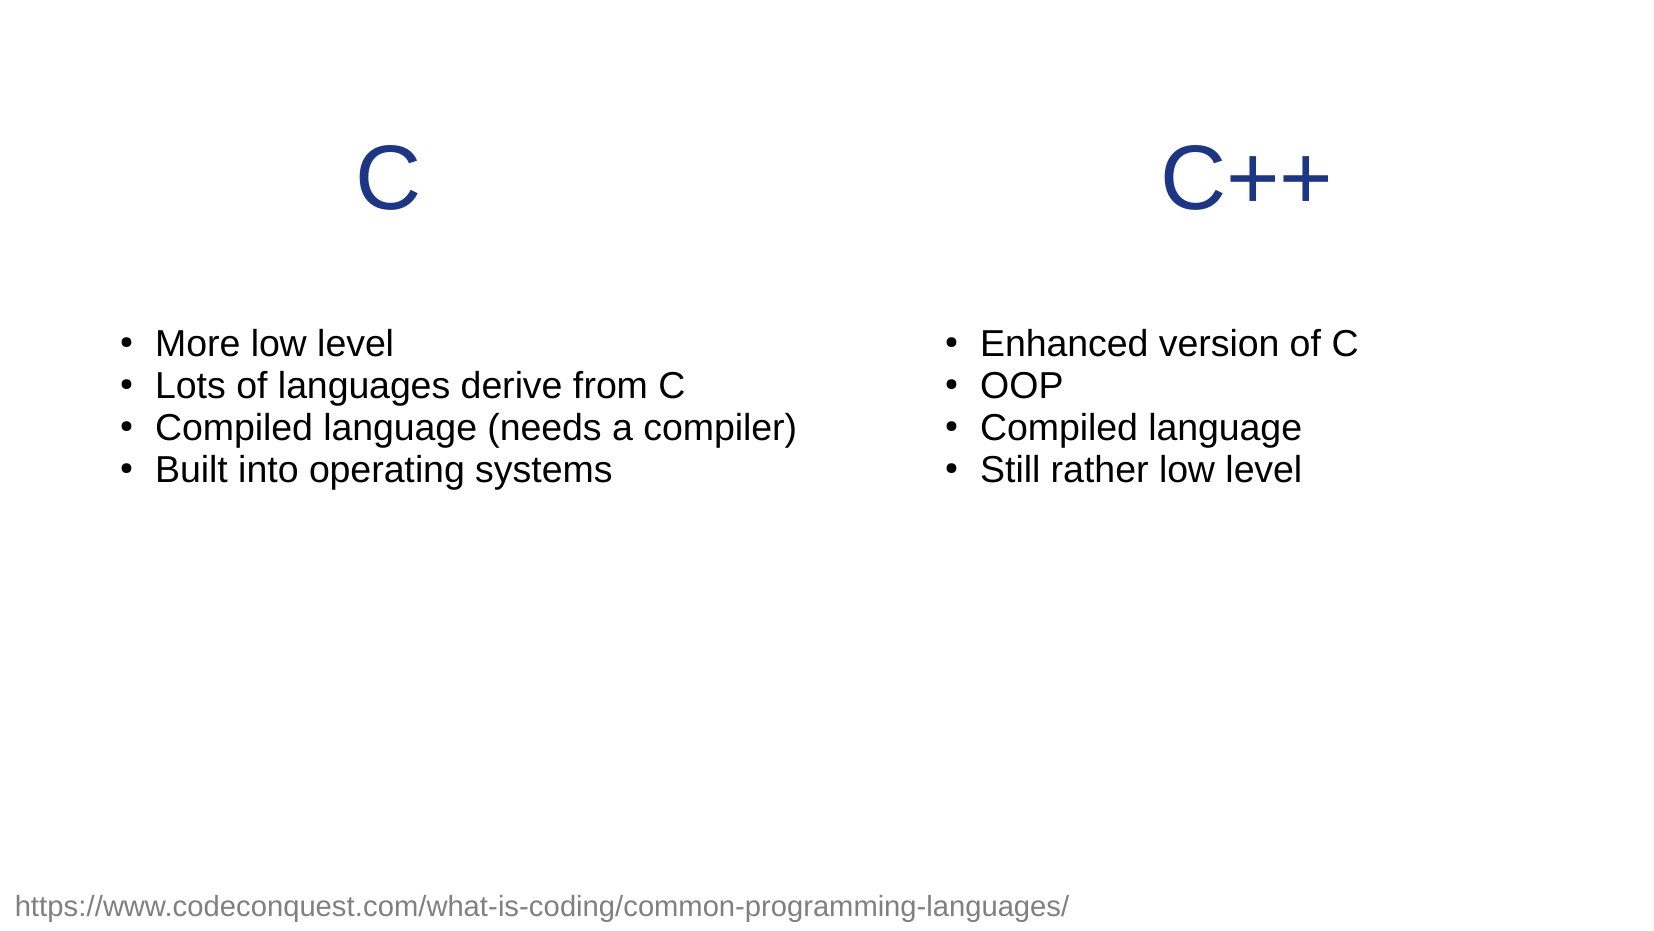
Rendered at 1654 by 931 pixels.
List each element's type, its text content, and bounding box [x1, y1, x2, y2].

text_box [101, 217, 1591, 758]
text_box https://www.codeconquest.com/what-is-coding/common-programming-languages/ [0, 882, 1651, 931]
title C++ [930, 99, 1564, 256]
text_box More low level Lots of languages derive from C Compiled language (needs a compiler) Built into operating systems [105, 315, 886, 582]
text_box Enhanced version of C OOP Compiled language Still rather low level [930, 315, 1591, 582]
title C [71, 99, 706, 256]
